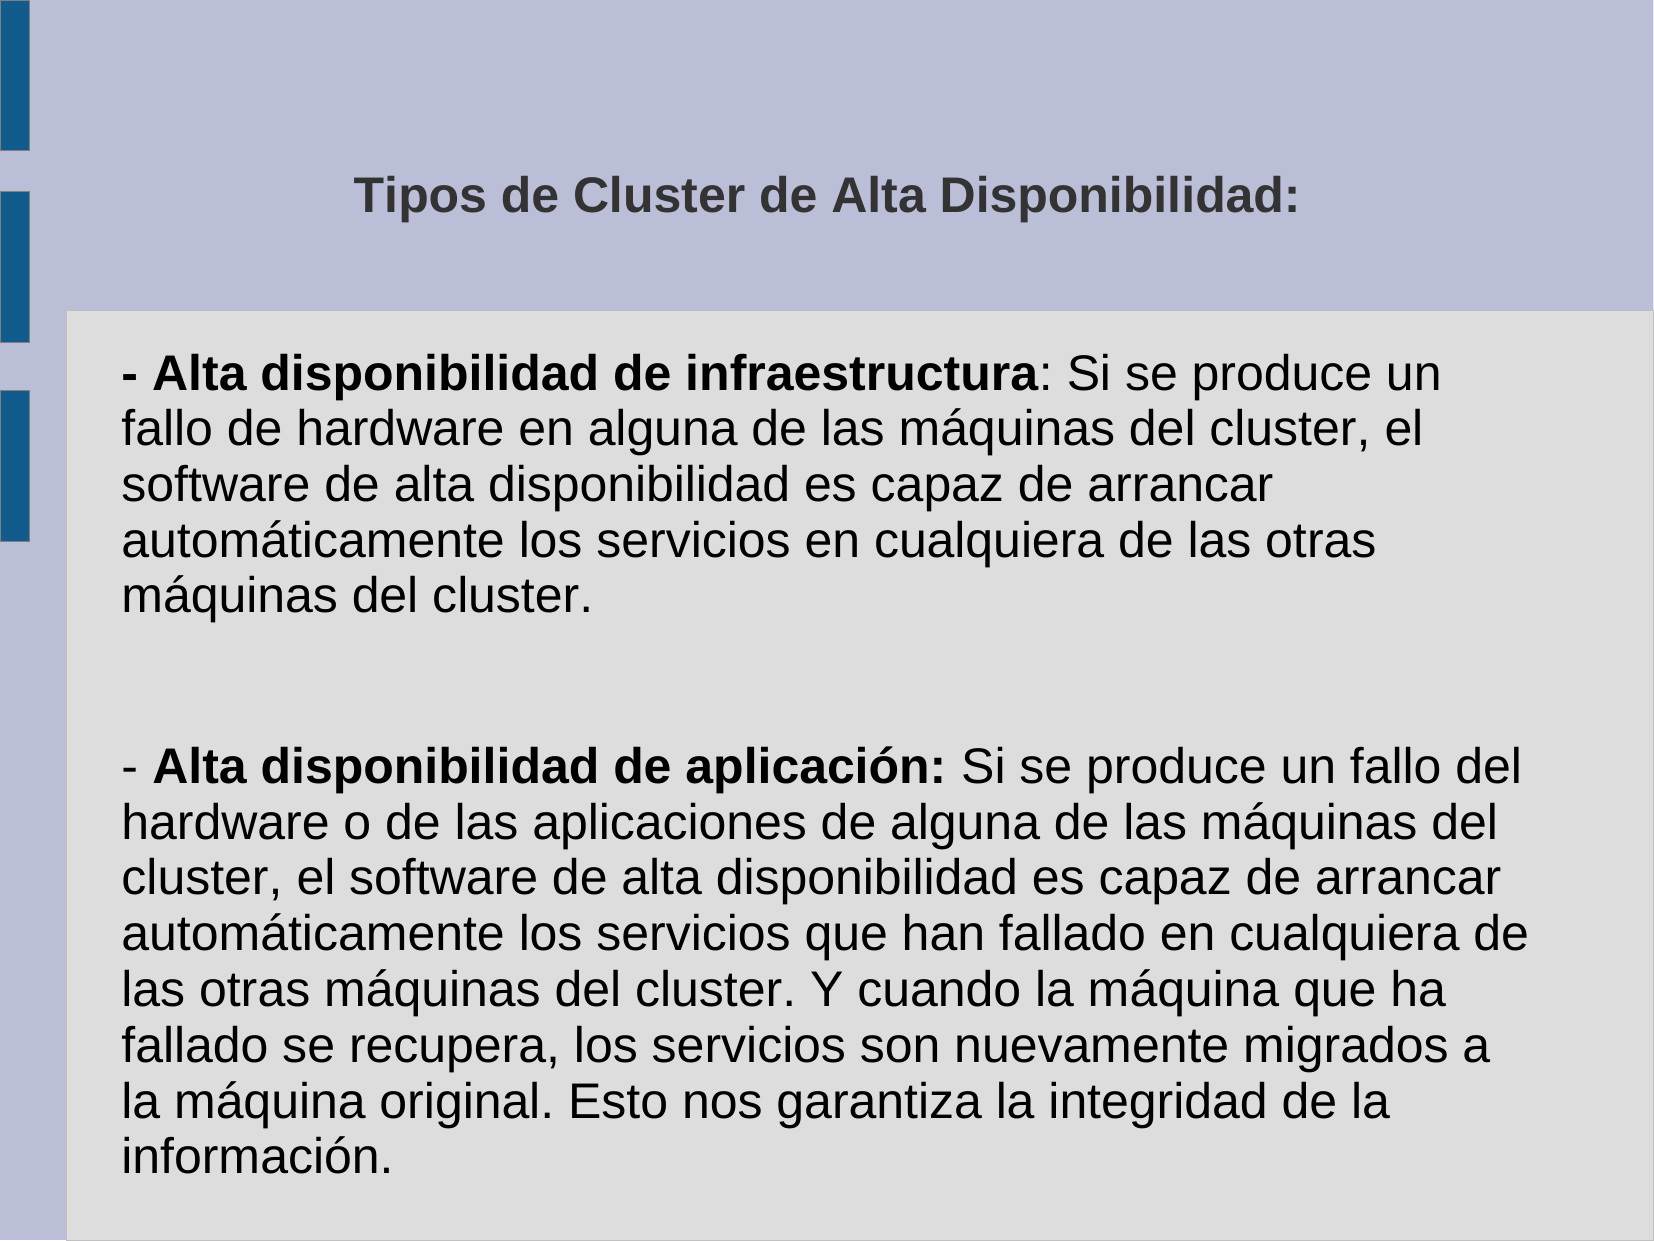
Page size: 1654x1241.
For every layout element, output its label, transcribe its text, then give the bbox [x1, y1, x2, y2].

list - Alta disponibilidad de infraestructura: Si se produce un fallo de hardware en alguna de las máquinas del cluster, el software de alta disponibilidad es capaz de arrancar automáticamente los servicios en cualquiera de las otras máquinas del cluster. - Alta disponibilidad de aplicación: Si se produce un fallo del hardware o de las aplicaciones de alguna de las máquinas del cluster, el software de alta disponibilidad es capaz de arrancar automáticamente los servicios que han fallado en cualquiera de las otras máquinas del cluster. Y cuando la máquina que ha fallado se recupera, los servicios son nuevamente migrados a la máquina original. Esto nos garantiza la integridad de la información. [121, 344, 1534, 1241]
title Tipos de Cluster de Alta Disponibilidad: [121, 91, 1534, 299]
